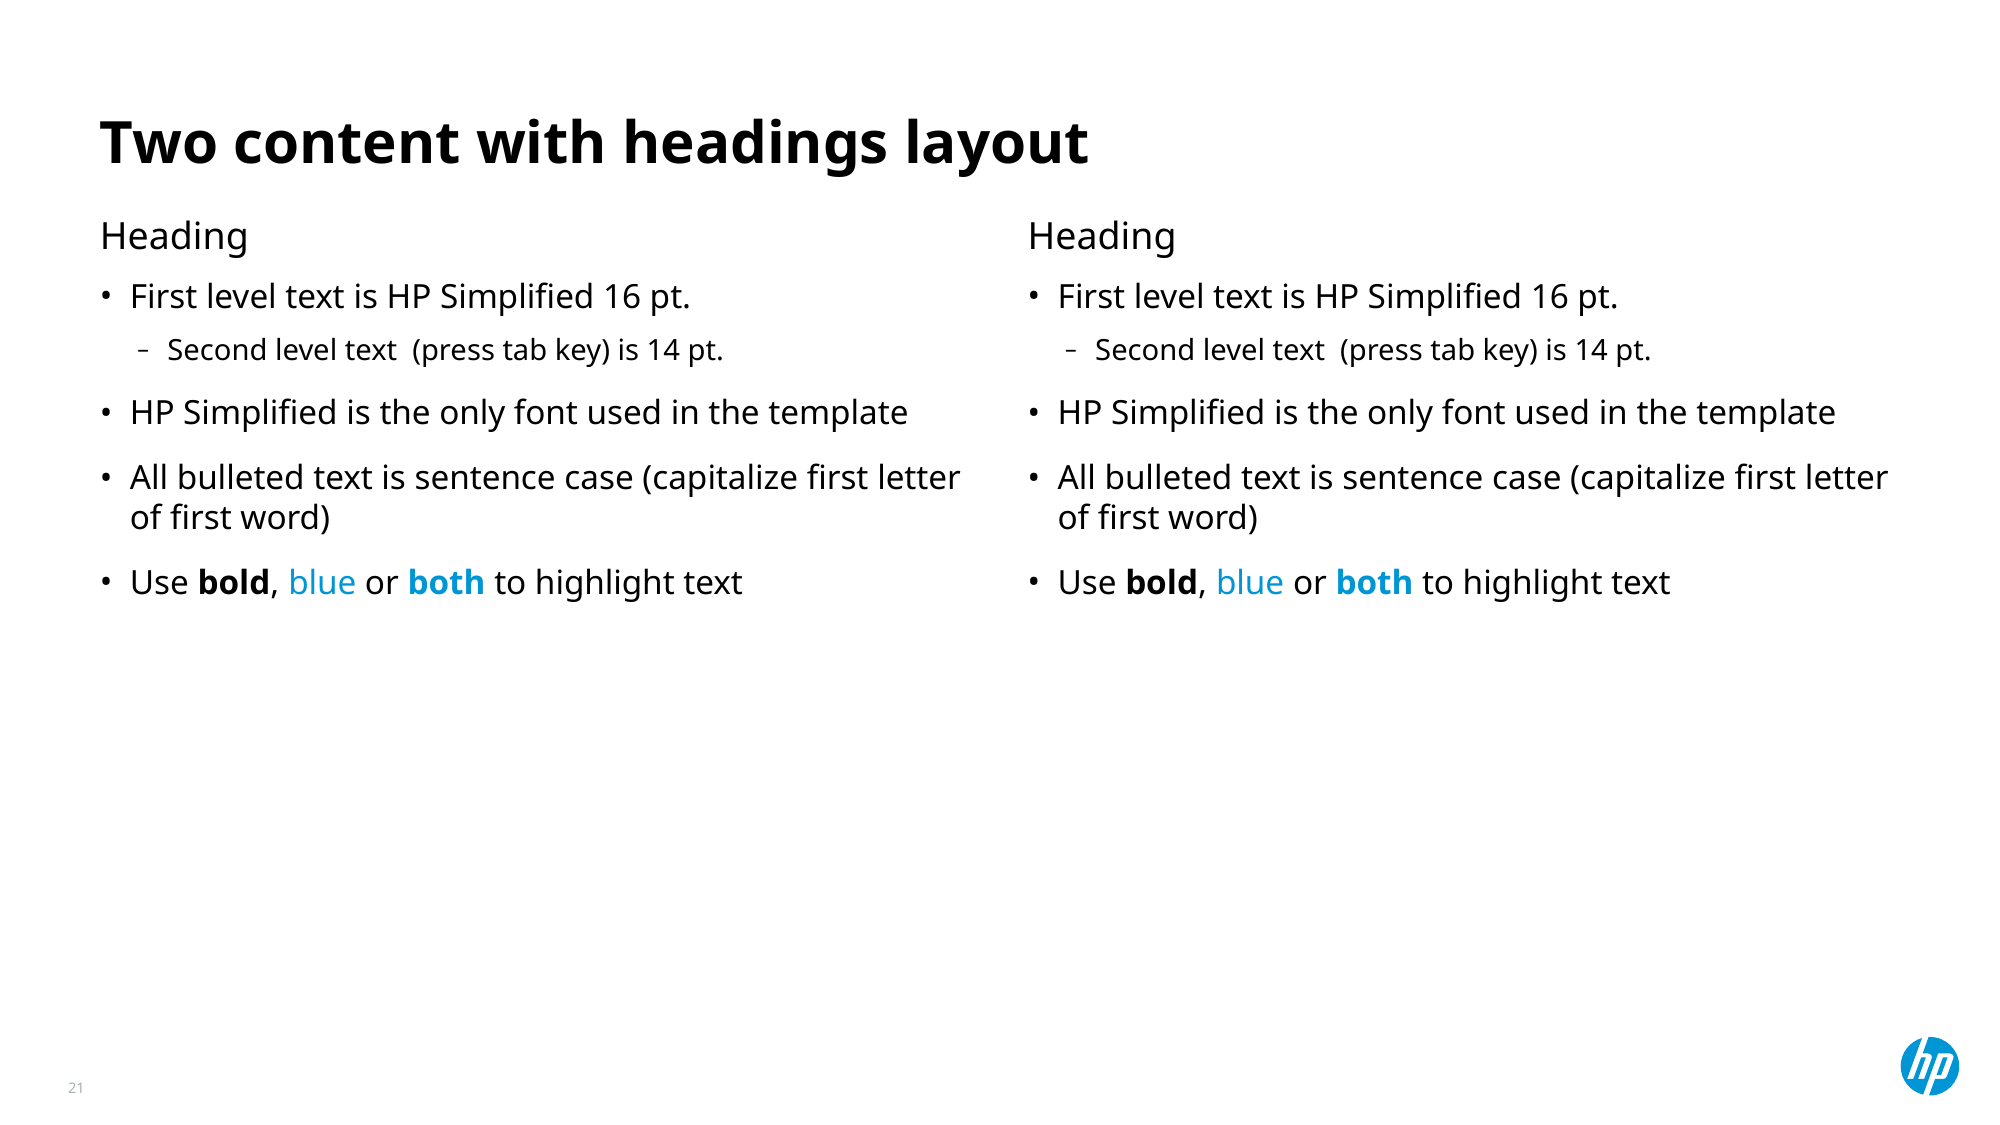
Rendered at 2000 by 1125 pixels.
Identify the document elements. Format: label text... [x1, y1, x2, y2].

list First level text is HP Simplified 16 pt. Second level text (press tab key) is 14 pt. HP Simplified is the only font used in the template All bulleted text is sentence case (capitalize first letter of first word) Use bold, blue or both to highlight text [1027, 275, 1900, 1000]
title Two content with headings layout [99, 50, 1900, 175]
list Heading [99, 212, 972, 258]
list First level text is HP Simplified 16 pt. Second level text (press tab key) is 14 pt. HP Simplified is the only font used in the template All bulleted text is sentence case (capitalize first letter of first word) Use bold, blue or both to highlight text [99, 275, 972, 1000]
slide_number <number> [34, 1062, 85, 1099]
list Heading [1027, 212, 1900, 258]
